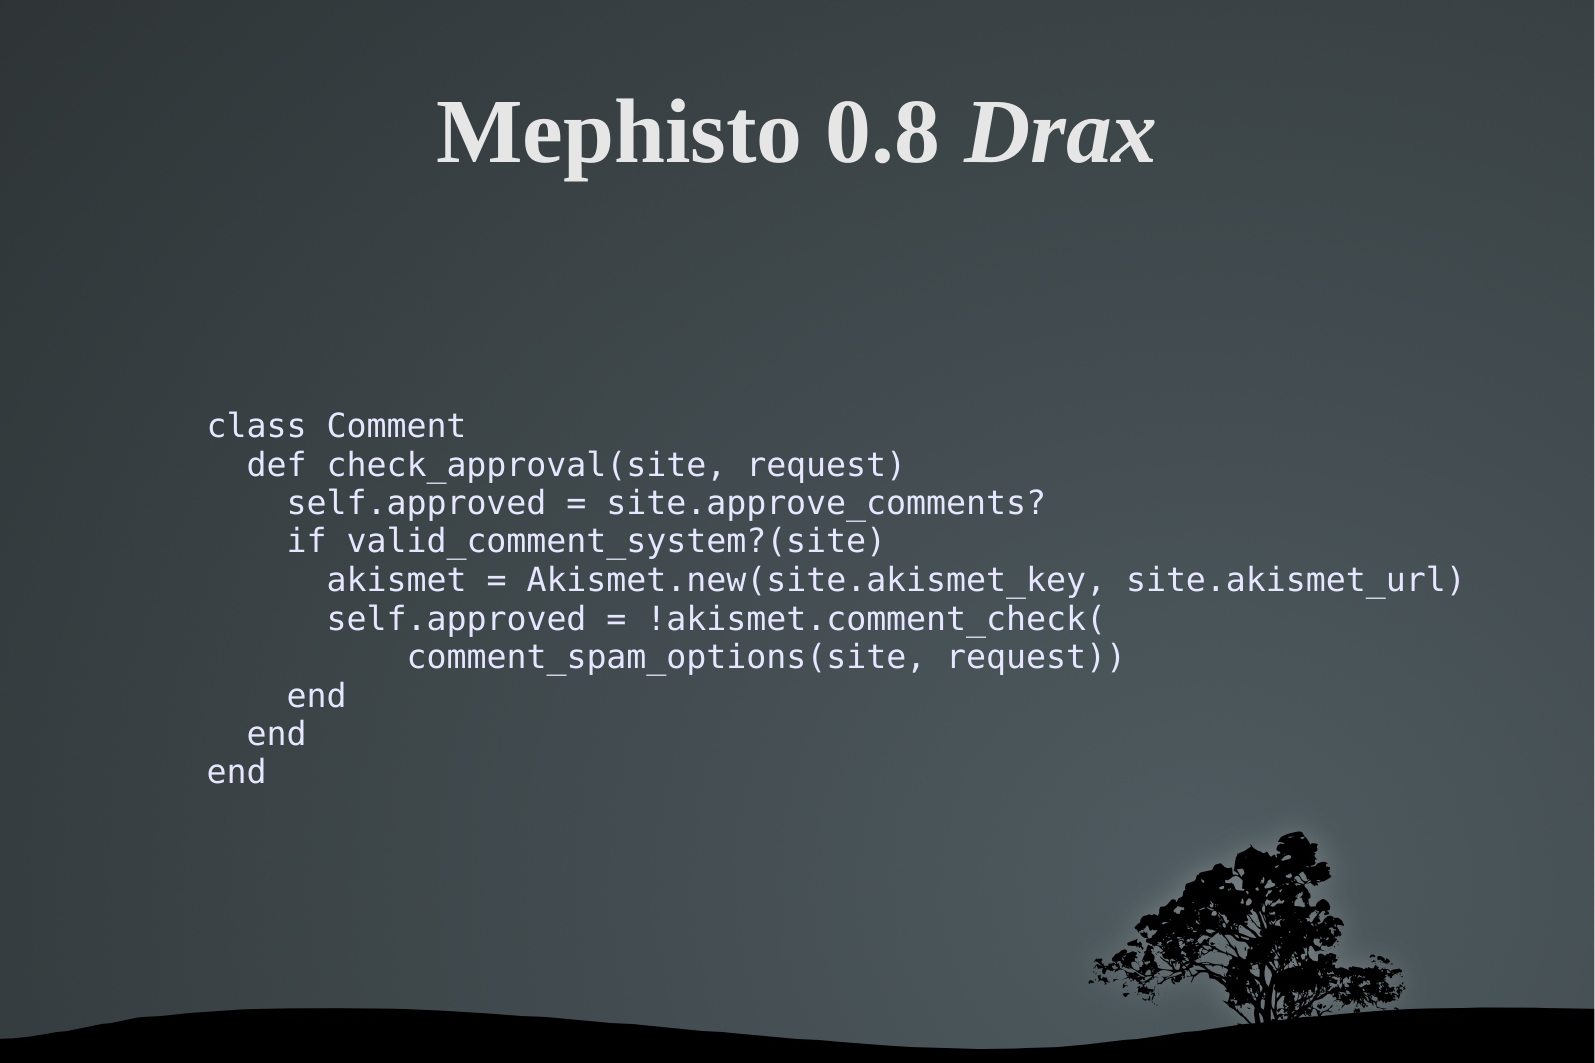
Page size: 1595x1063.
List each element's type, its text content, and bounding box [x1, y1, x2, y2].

title Mephisto 0.8 Drax [79, 49, 1515, 213]
picture [0, 0, 1595, 1063]
subtitle class Comment def check_approval(site, request) self.approved = site.approve_comments? if valid_comment_system?(site) akismet = Akismet.new(site.akismet_key, site.akismet_url) self.approved = !akismet.comment_check( comment_spam_options(site, request)) end end end [206, 255, 1515, 943]
